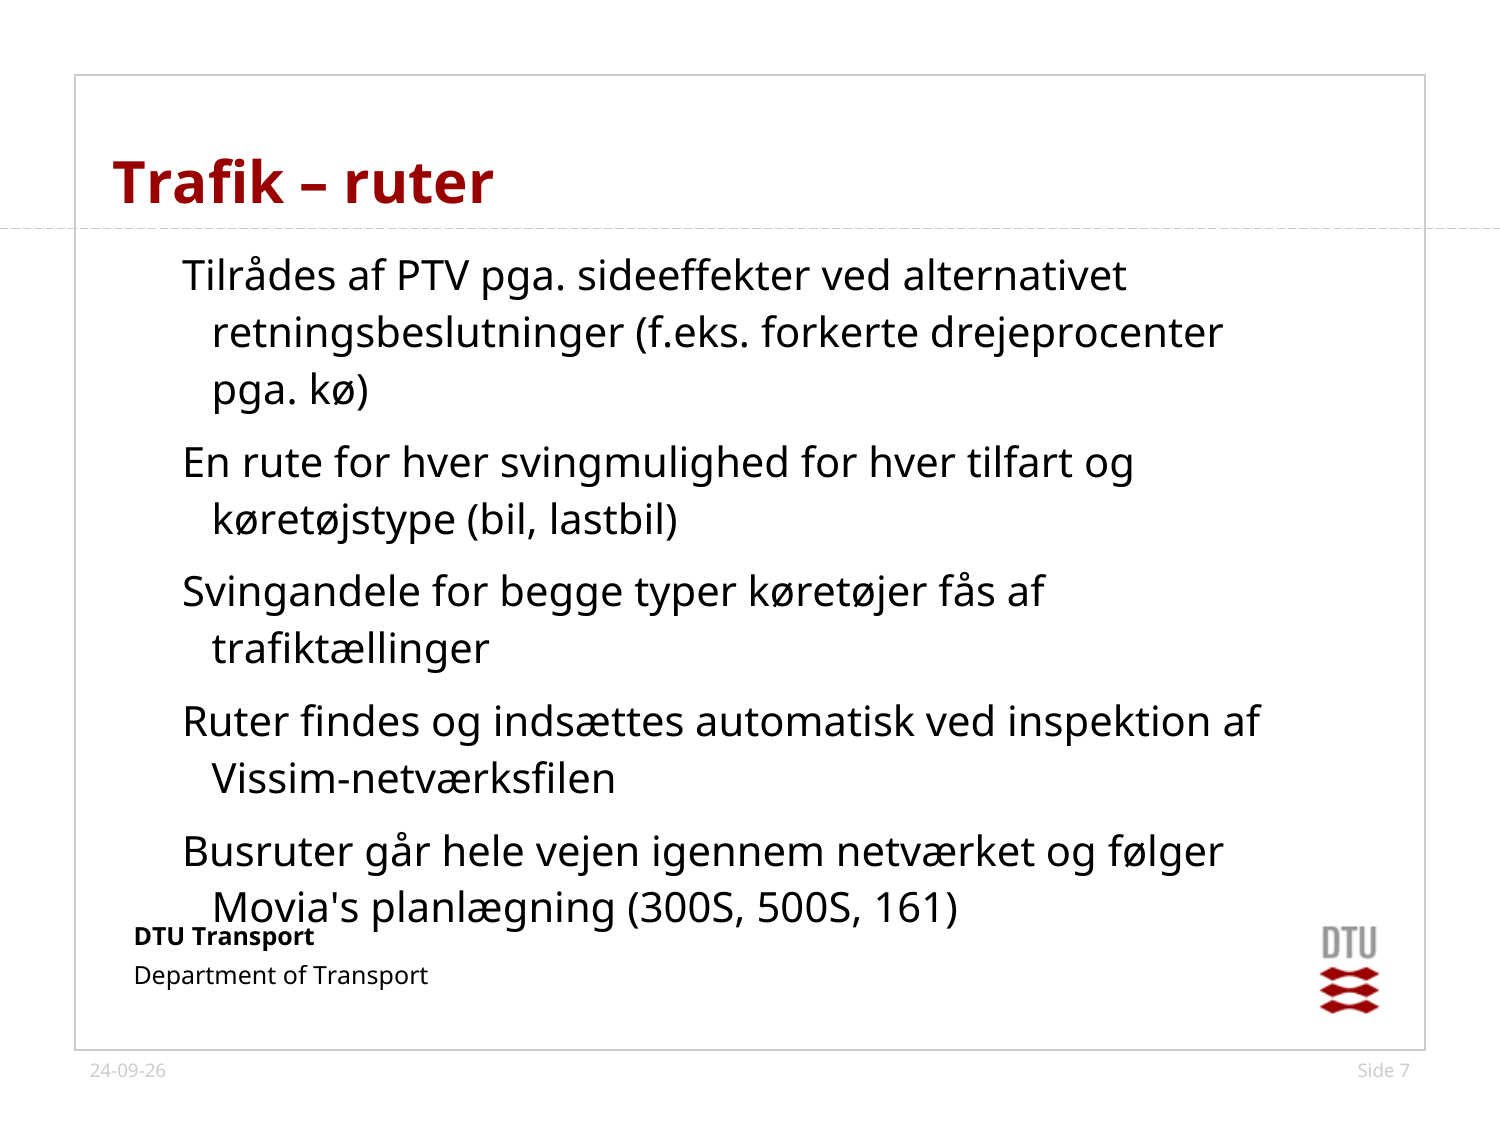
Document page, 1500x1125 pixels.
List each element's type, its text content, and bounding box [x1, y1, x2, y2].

subtitle Tilrådes af PTV pga. sideeffekter ved alternativet retningsbeslutninger (f.eks. forkerte drejeprocenter pga. kø) En rute for hver svingmulighed for hver tilfart og køretøjstype (bil, lastbil) Svingandele for begge typer køretøjer fås af trafiktællinger Ruter findes og indsættes automatisk ved inspektion af Vissim-netværksfilen Busruter går hele vejen igennem netværket og følger Movia's planlægning (300S, 500S, 161) [182, 295, 1270, 886]
picture [1297, 892, 1418, 1034]
title Trafik – ruter [112, 132, 1401, 231]
